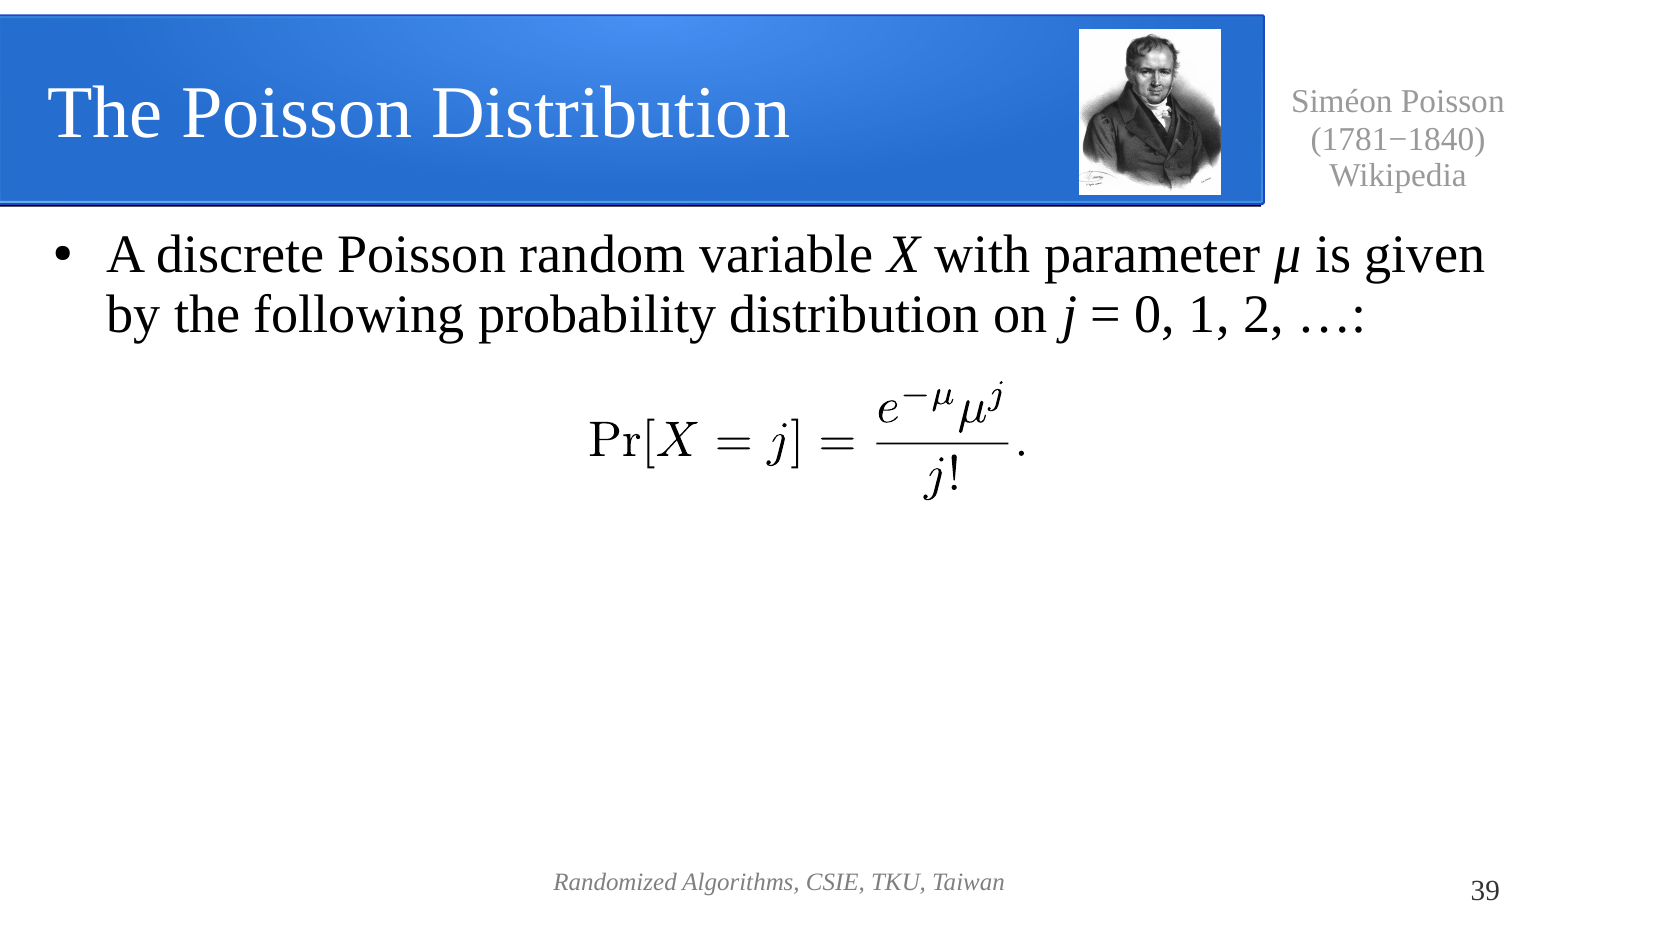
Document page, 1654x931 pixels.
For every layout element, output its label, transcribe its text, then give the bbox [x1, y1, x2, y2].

text_box Siméon Poisson (1781−1840) Wikipedia [1242, 75, 1554, 202]
picture [1079, 29, 1221, 195]
title The Poisson Distribution [47, 35, 1079, 189]
list A discrete Poisson random variable X with parameter μ is given by the following probability distribution on j = 0, 1, 2, …: [35, 224, 1524, 764]
picture [588, 381, 1025, 501]
